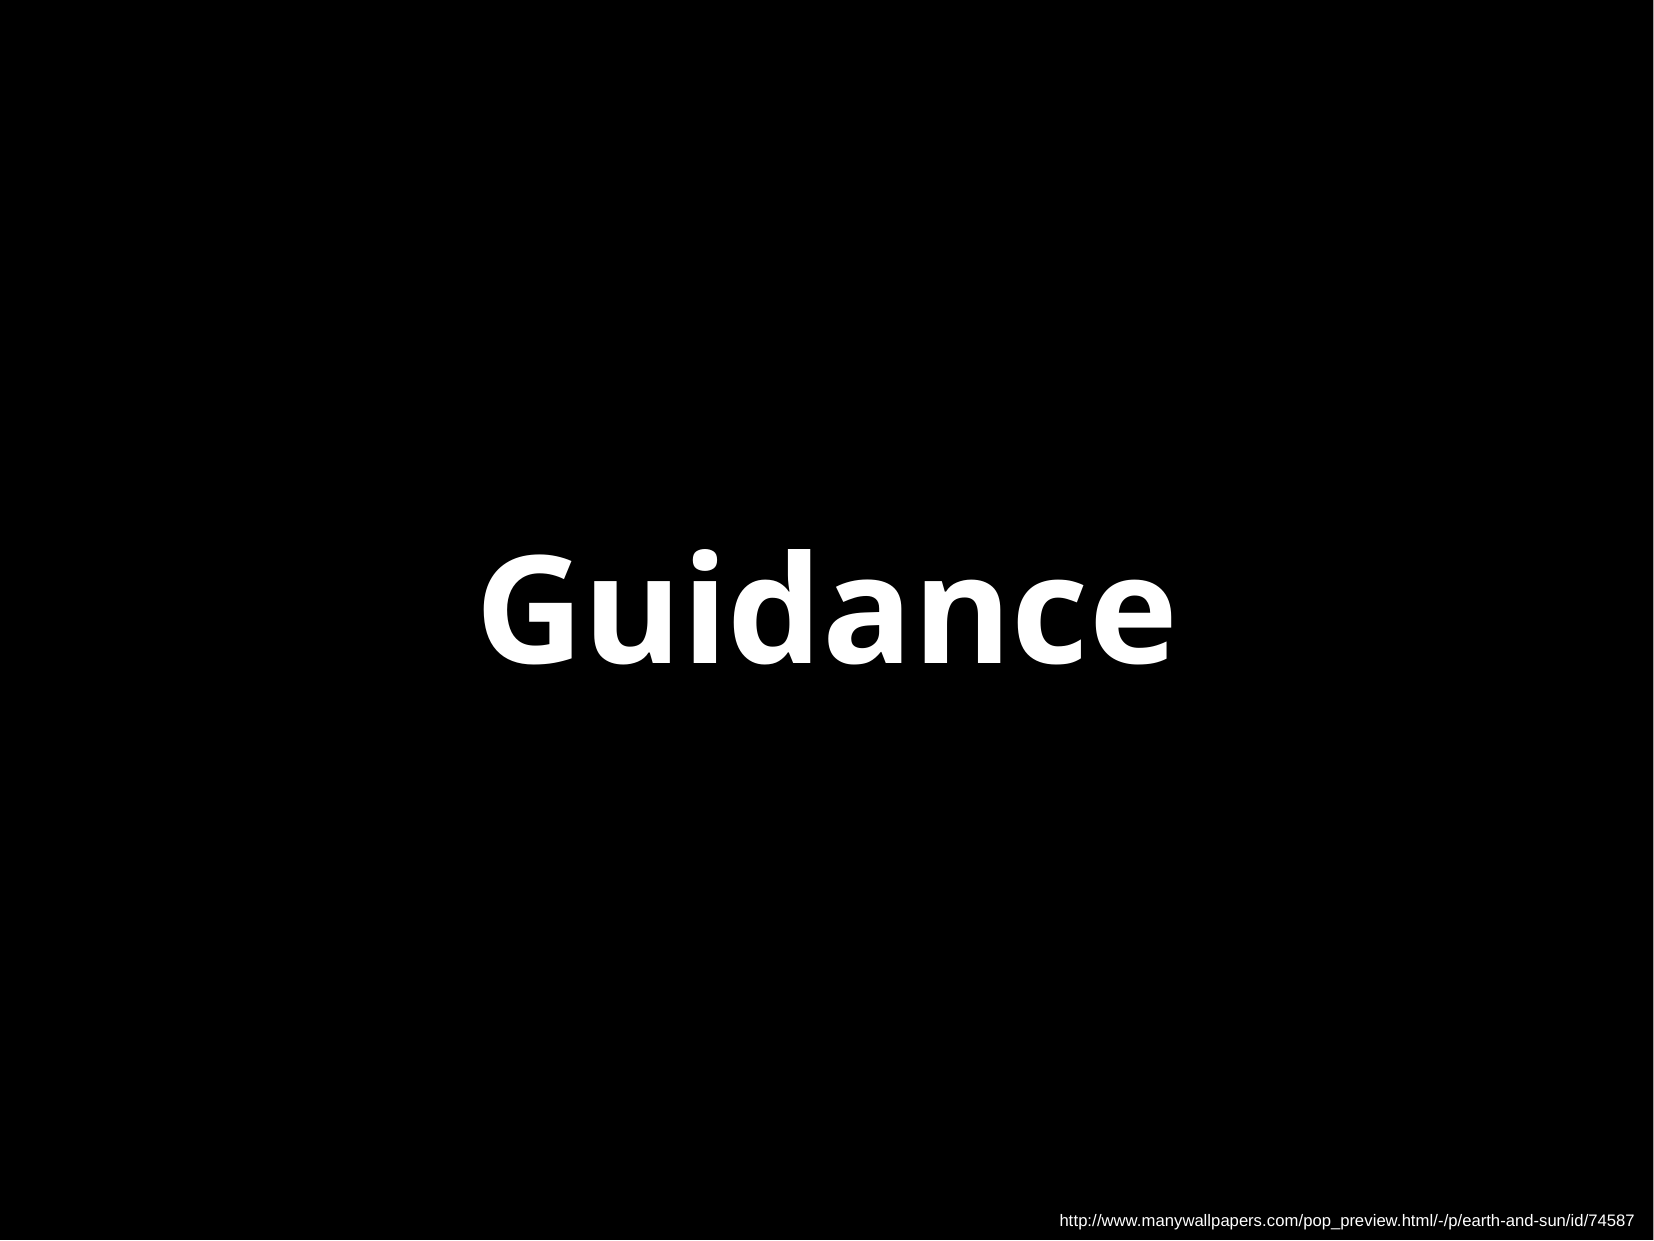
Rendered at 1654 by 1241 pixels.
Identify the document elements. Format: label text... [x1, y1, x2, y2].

text_box http://www.manywallpapers.com/pop_preview.html/-/p/earth-and-sun/id/74587 [1044, 1203, 1654, 1241]
title Guidance [82, 59, 1571, 1152]
